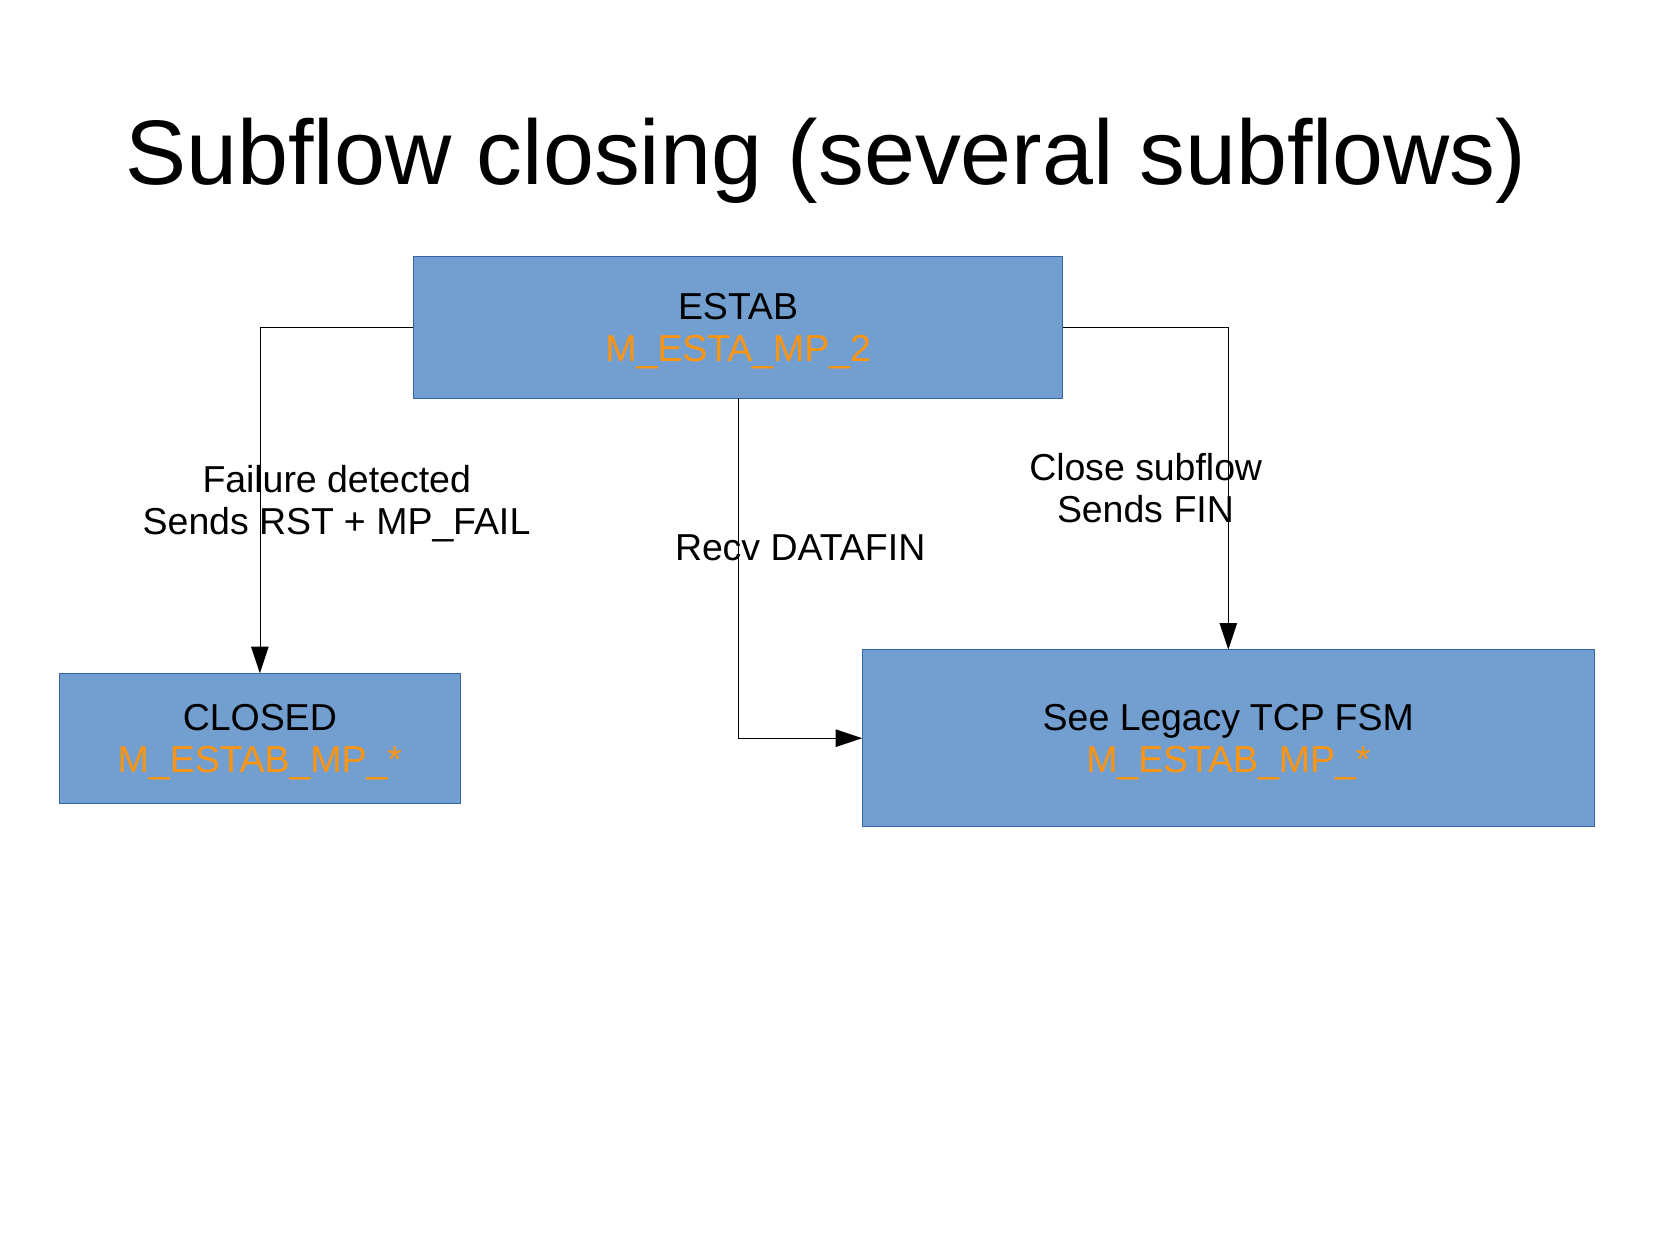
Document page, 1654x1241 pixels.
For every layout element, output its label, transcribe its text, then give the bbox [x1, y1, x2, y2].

title Subflow closing (several subflows) [82, 49, 1571, 257]
text_box ESTAB M_ESTA_MP_2 [413, 256, 1063, 399]
text_box CLOSED M_ESTAB_MP_* [59, 673, 461, 804]
text_box See Legacy TCP FSM M_ESTAB_MP_* [862, 649, 1595, 827]
